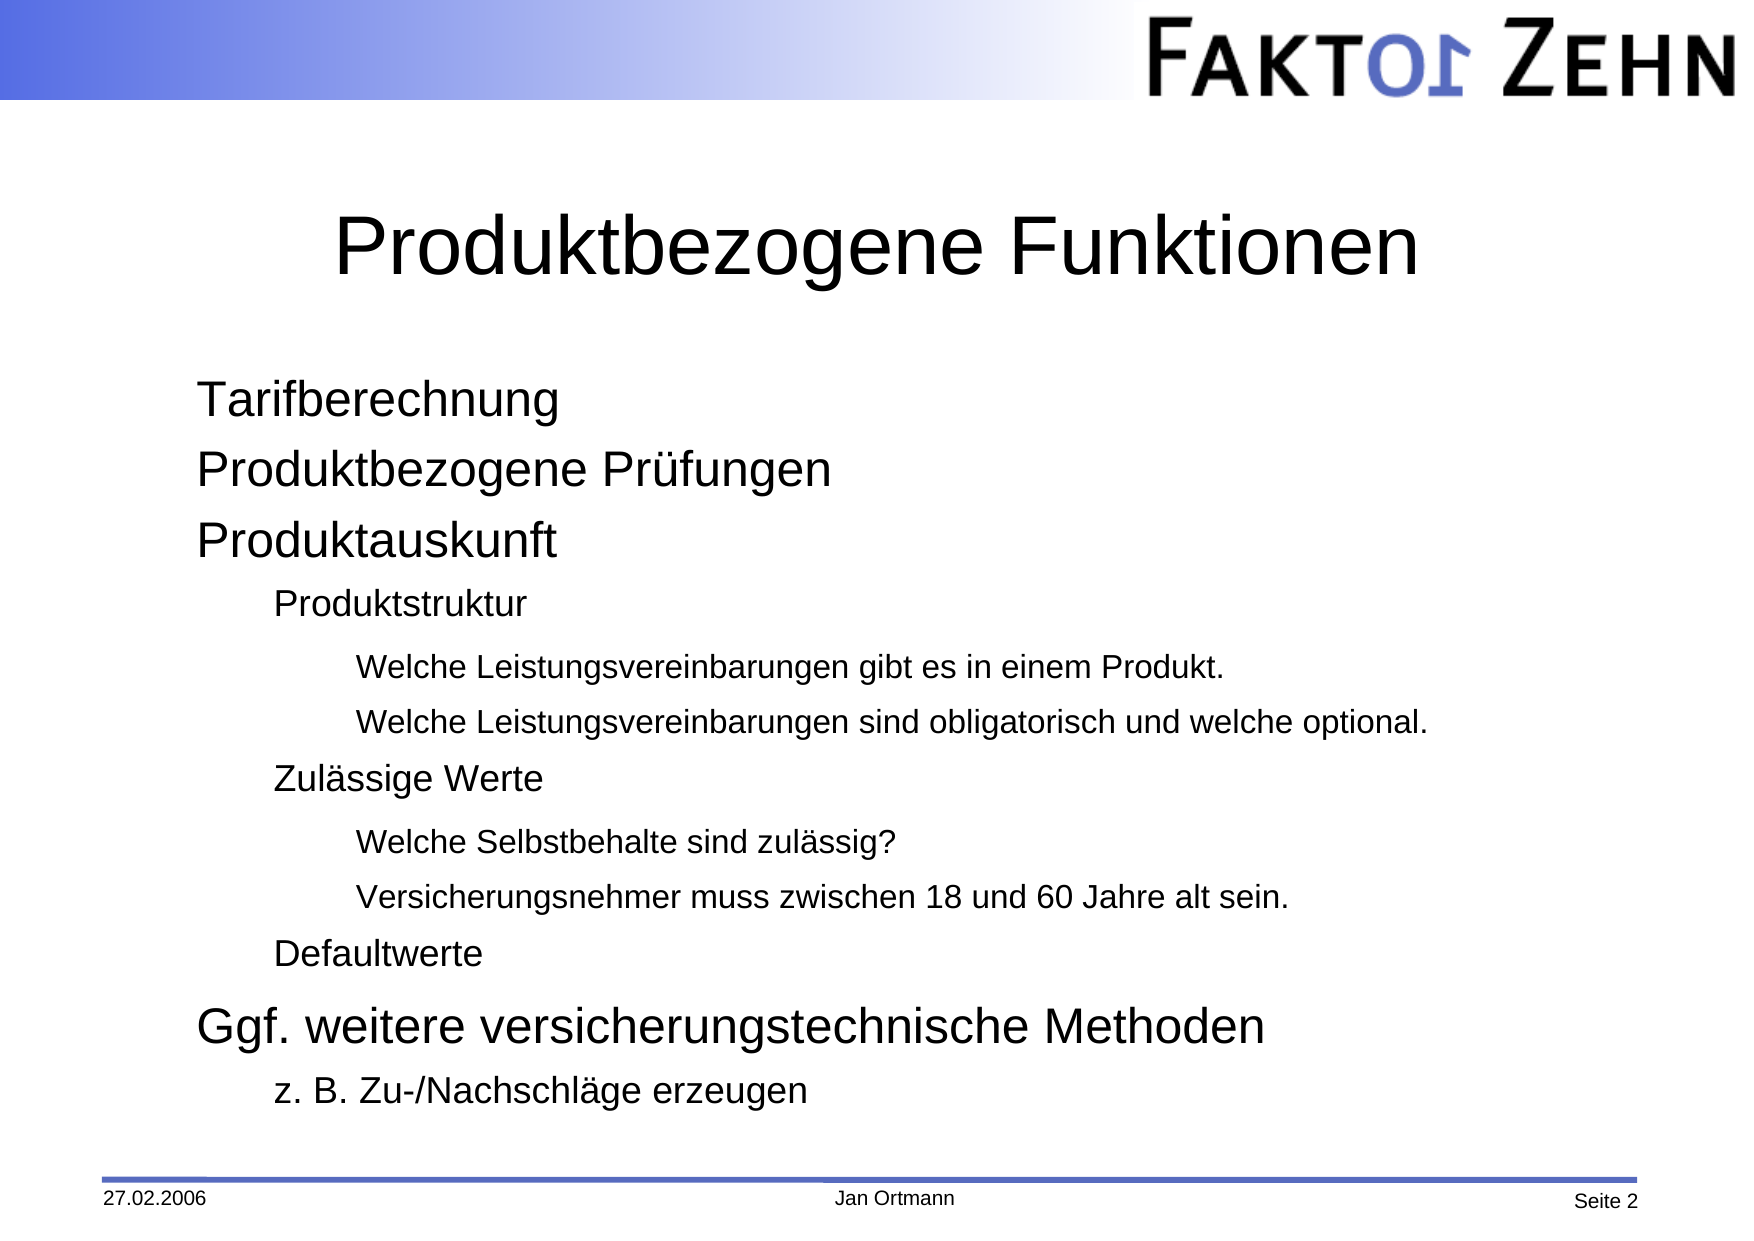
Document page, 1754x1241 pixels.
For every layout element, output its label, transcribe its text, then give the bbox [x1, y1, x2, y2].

picture [1133, 2, 1749, 105]
list Tarifberechnung Produktbezogene Prüfungen Produktauskunft Produktstruktur Welche Leistungsvereinbarungen gibt es in einem Produkt. Welche Leistungsvereinbarungen sind obligatorisch und welche optional. Zulässige Werte Welche Selbstbehalte sind zulässig? Versicherungsnehmer muss zwischen 18 und 60 Jahre alt sein. Defaultwerte Ggf. weitere versicherungstechnische Methoden z. B. Zu-/Nachschläge erzeugen [179, 371, 1576, 1152]
title Produktbezogene Funktionen [179, 142, 1576, 349]
